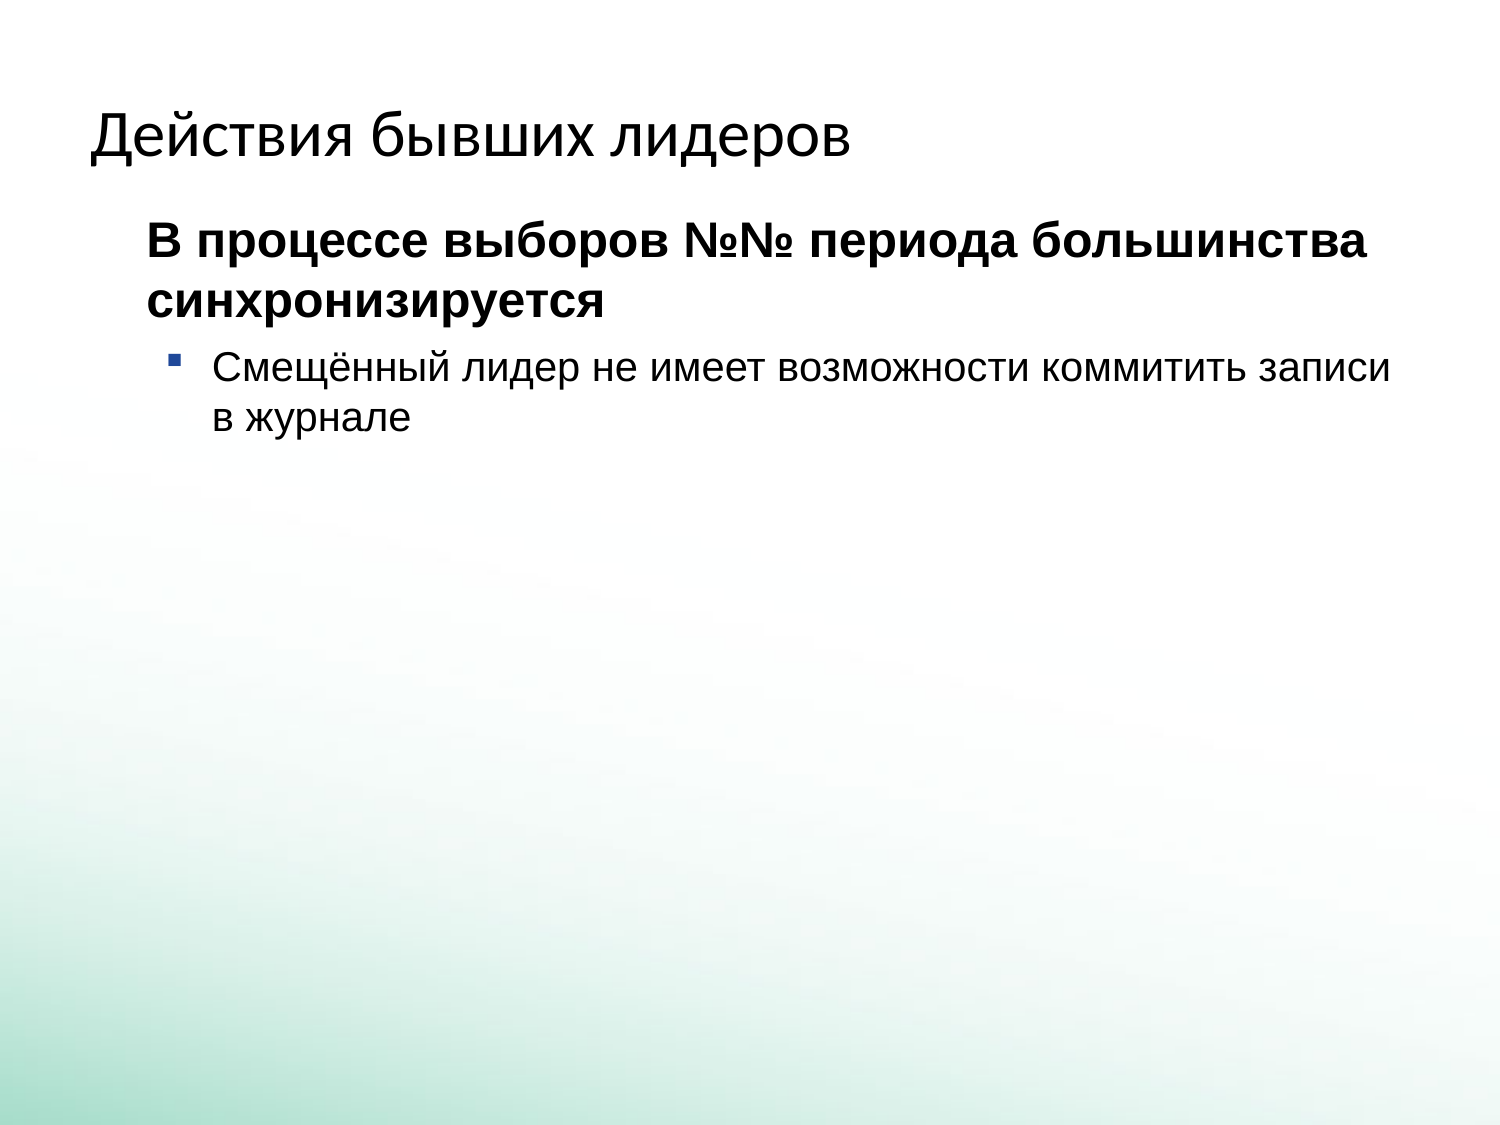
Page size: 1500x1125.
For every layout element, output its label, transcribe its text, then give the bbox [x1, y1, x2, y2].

list В процессе выборов №№ периода большинства синхронизируется Смещённый лидер не имеет возможности коммитить записи в журнале [75, 200, 1425, 1005]
picture [0, 0, 1500, 1125]
title Действия бывших лидеров [75, 79, 1425, 180]
